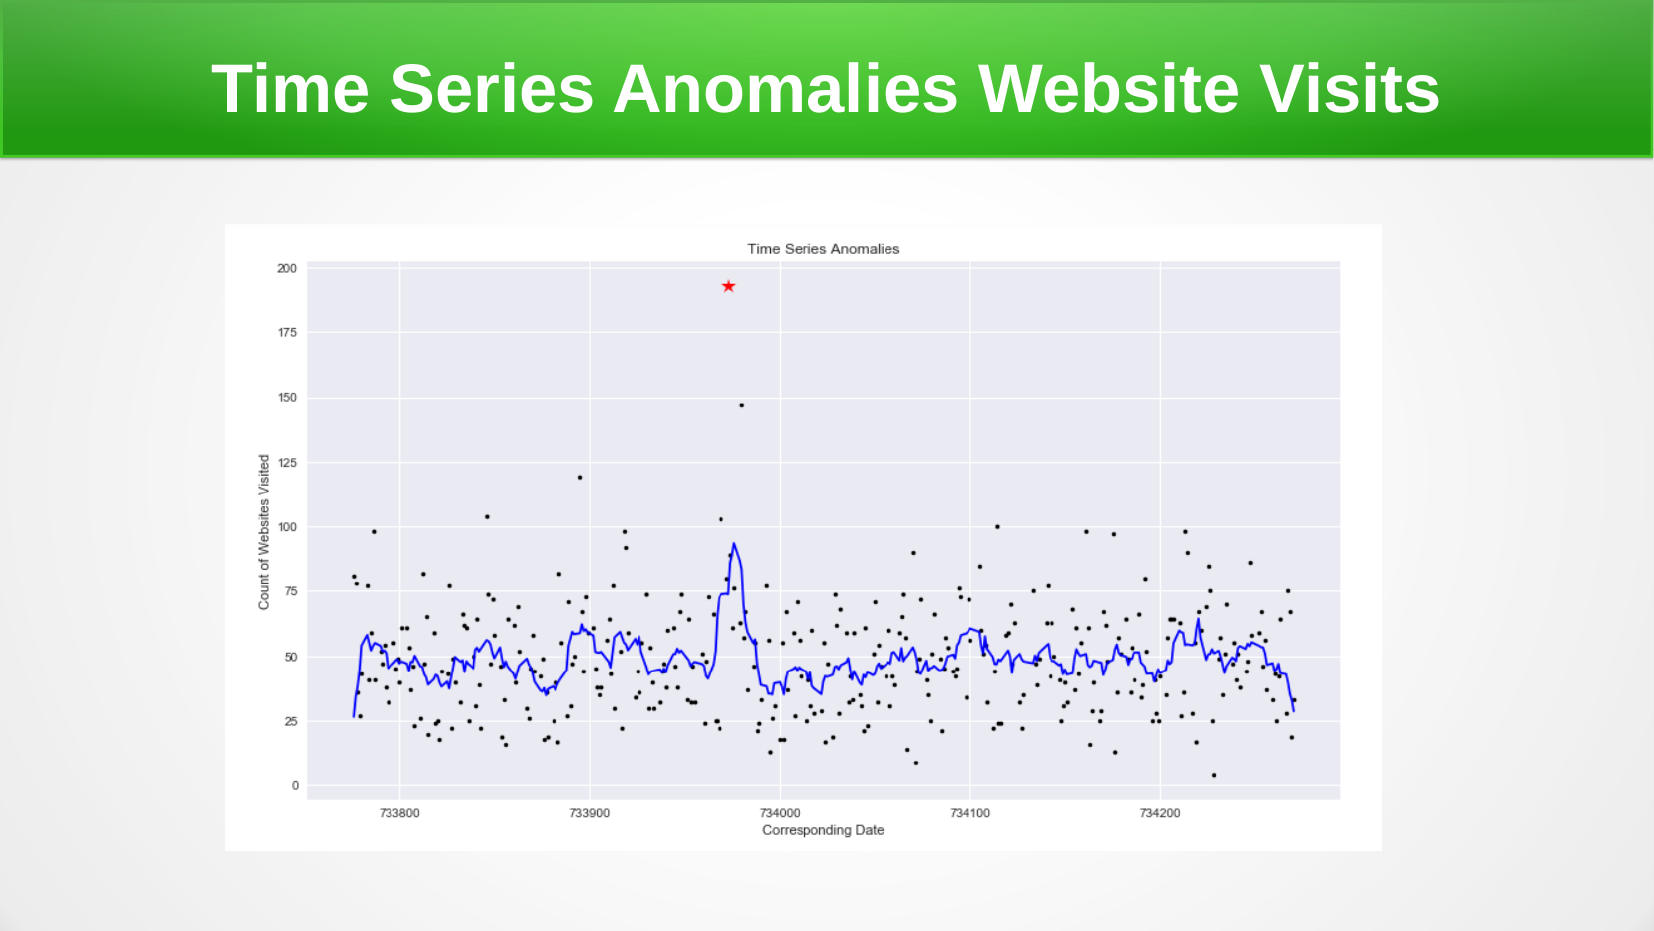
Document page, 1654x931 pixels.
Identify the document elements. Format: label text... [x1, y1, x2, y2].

picture [225, 224, 1382, 851]
title Time Series Anomalies Website Visits [82, 35, 1571, 142]
